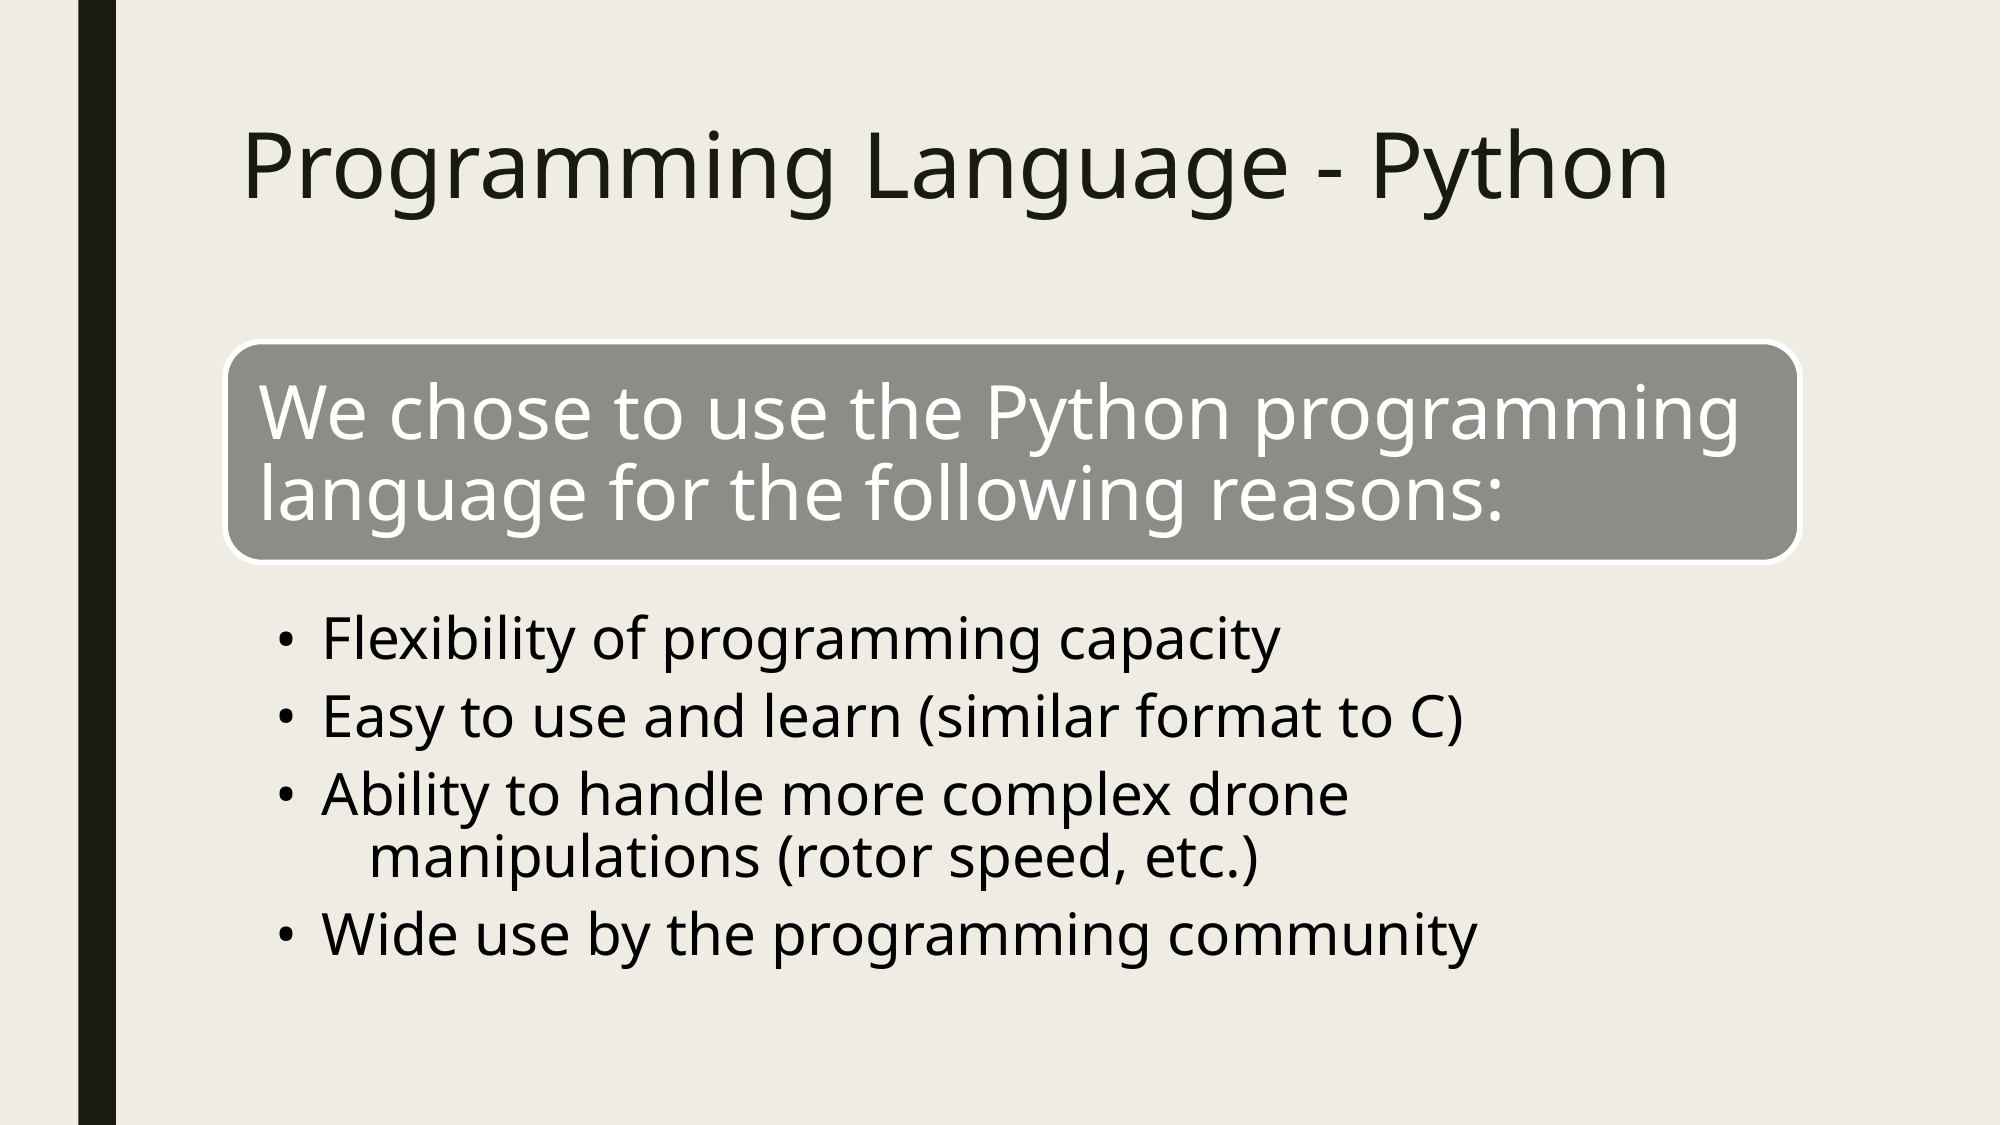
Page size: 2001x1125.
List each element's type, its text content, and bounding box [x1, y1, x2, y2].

text_box We chose to use the Python programming language for the following reasons: [225, 341, 1801, 563]
title Programming Language - Python [225, 112, 1801, 357]
text_box Flexibility of programming capacity Easy to use and learn (similar format to C) Ability to handle more complex drone manipulations (rotor speed, etc.) Wide use by the programming community [225, 602, 1801, 957]
